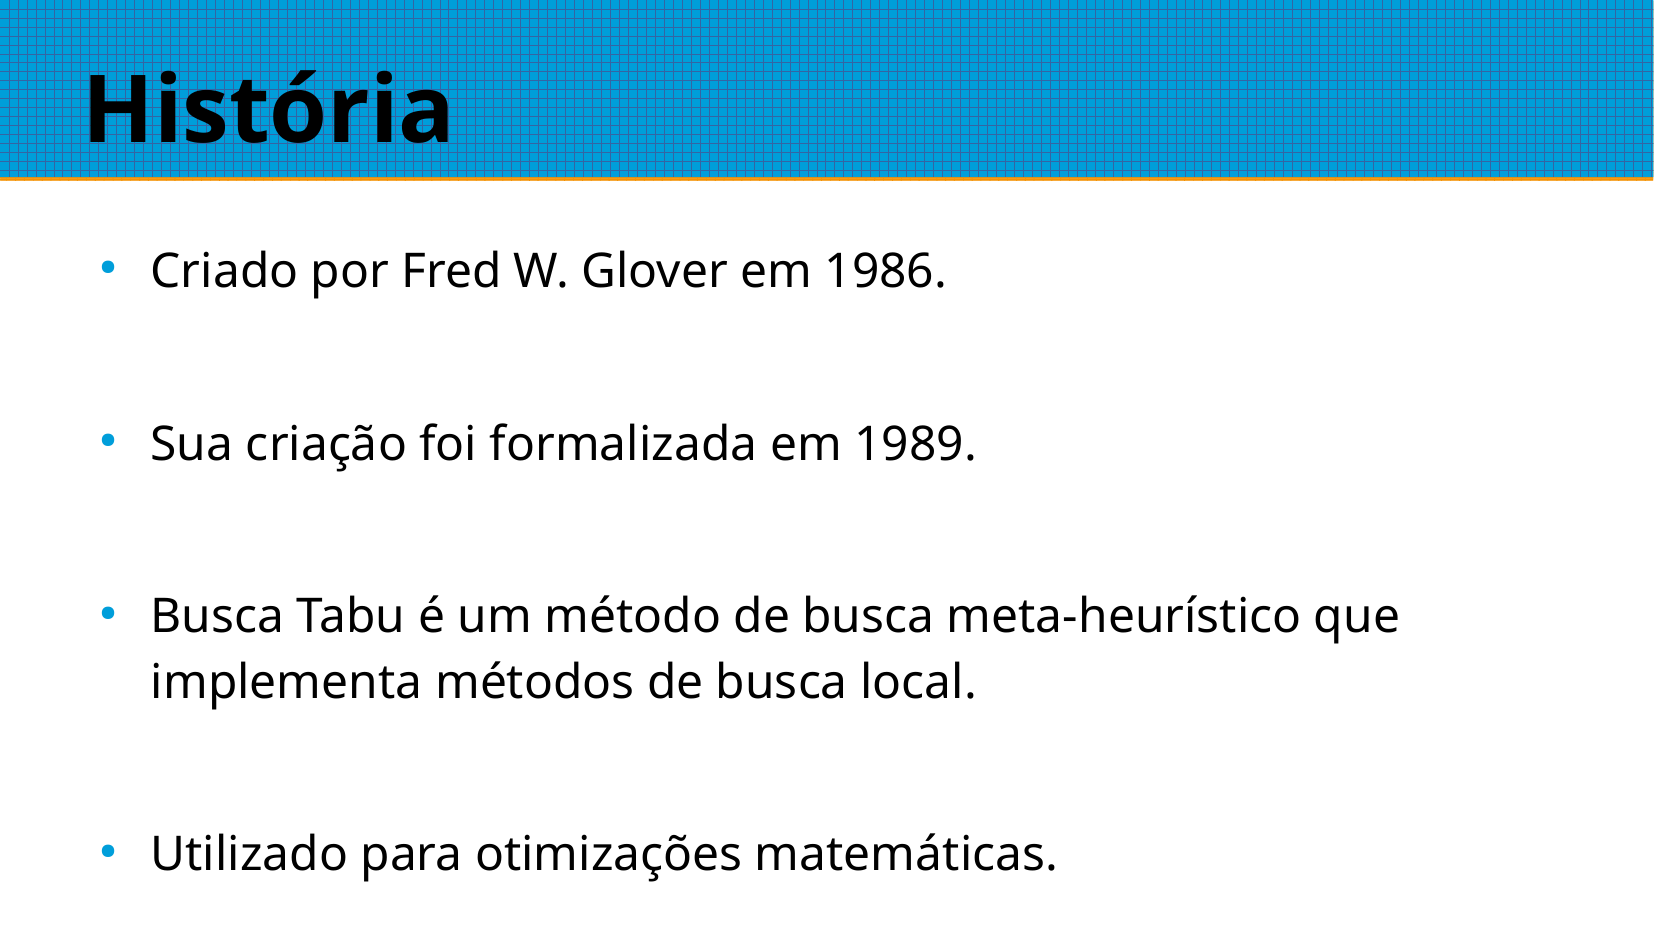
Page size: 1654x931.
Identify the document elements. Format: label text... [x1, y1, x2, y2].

title História [82, 14, 1571, 171]
list Criado por Fred W. Glover em 1986. Sua criação foi formalizada em 1989. Busca Tabu é um método de busca meta-heurístico que implementa métodos de busca local. Utilizado para otimizações matemáticas. [82, 236, 1563, 886]
